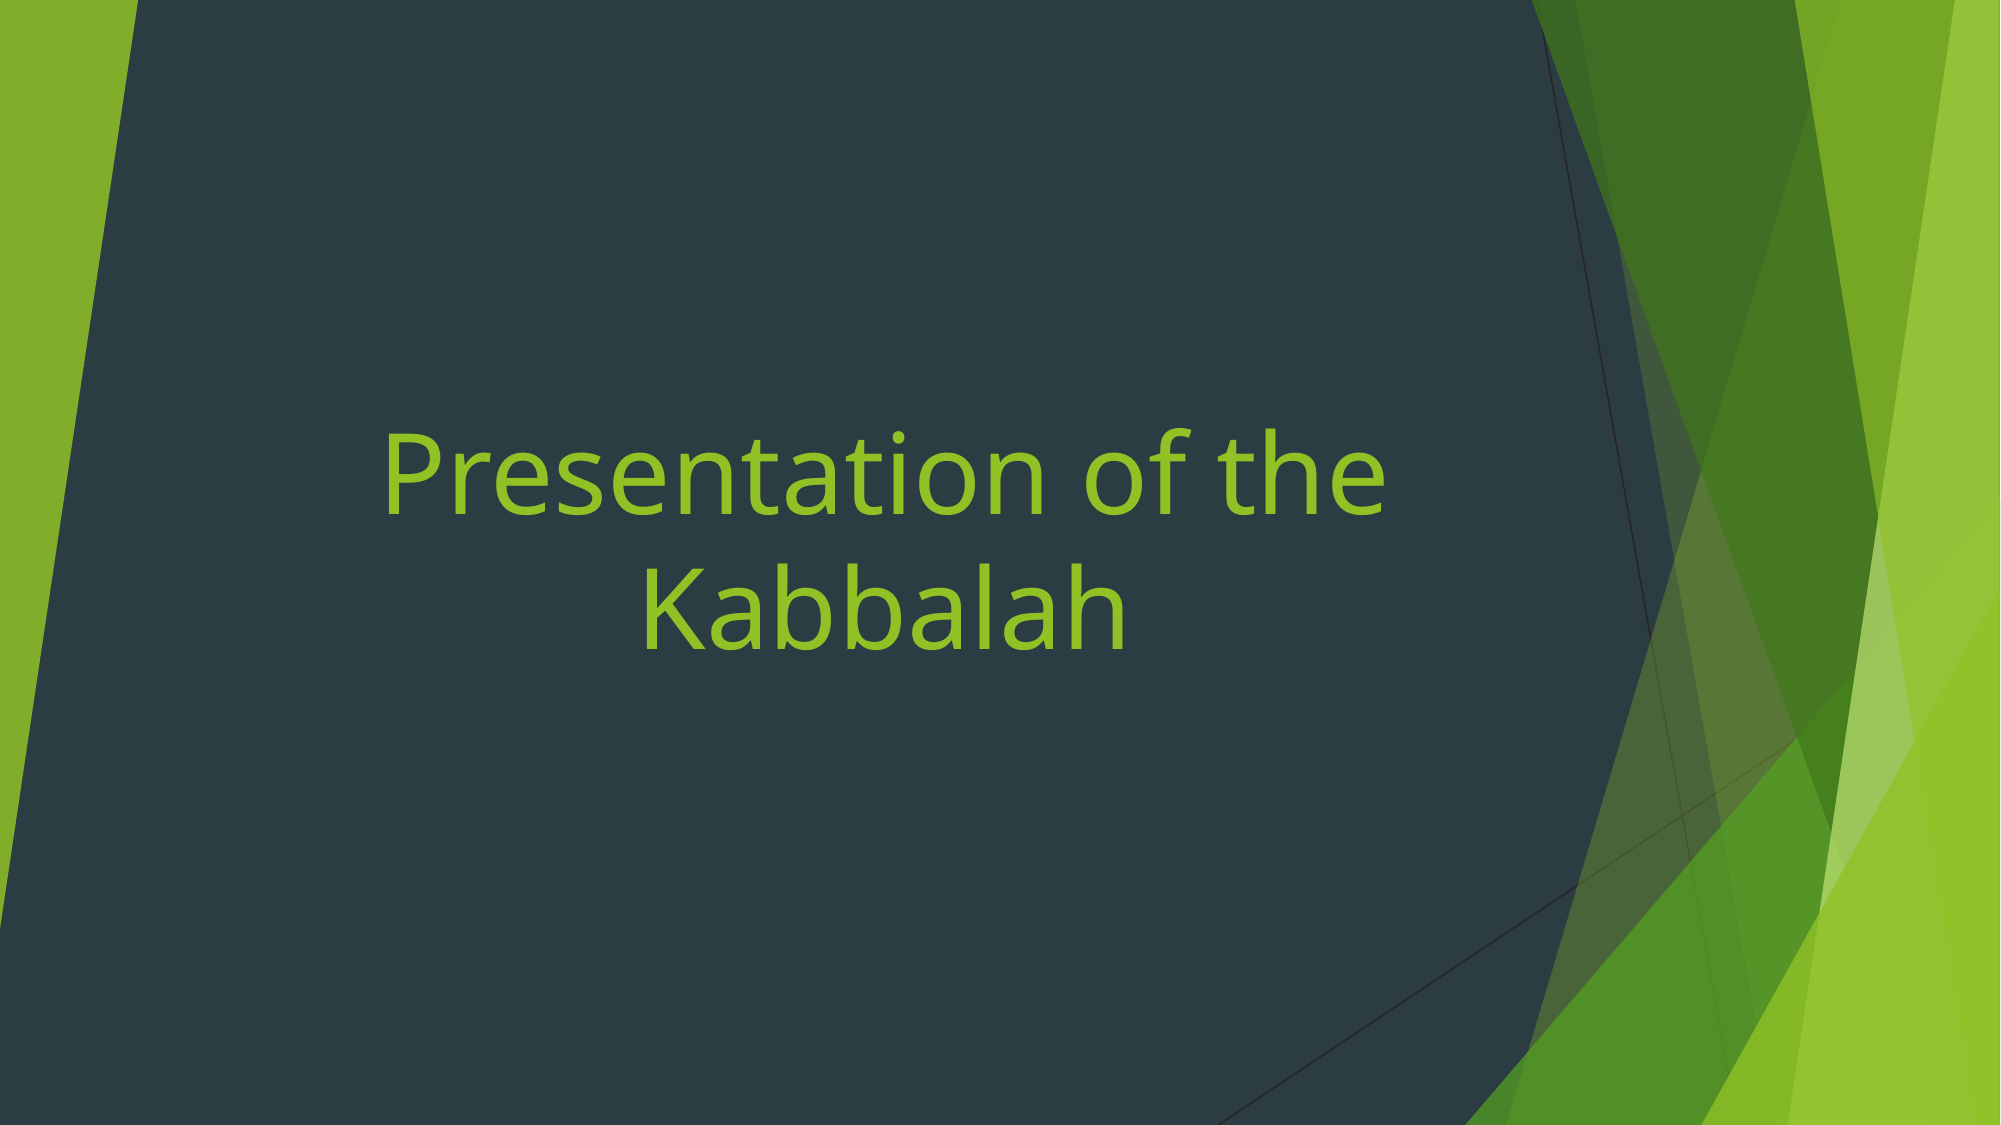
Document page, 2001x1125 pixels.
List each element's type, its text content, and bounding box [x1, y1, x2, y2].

title Presentation of the Kabbalah [247, 394, 1522, 665]
